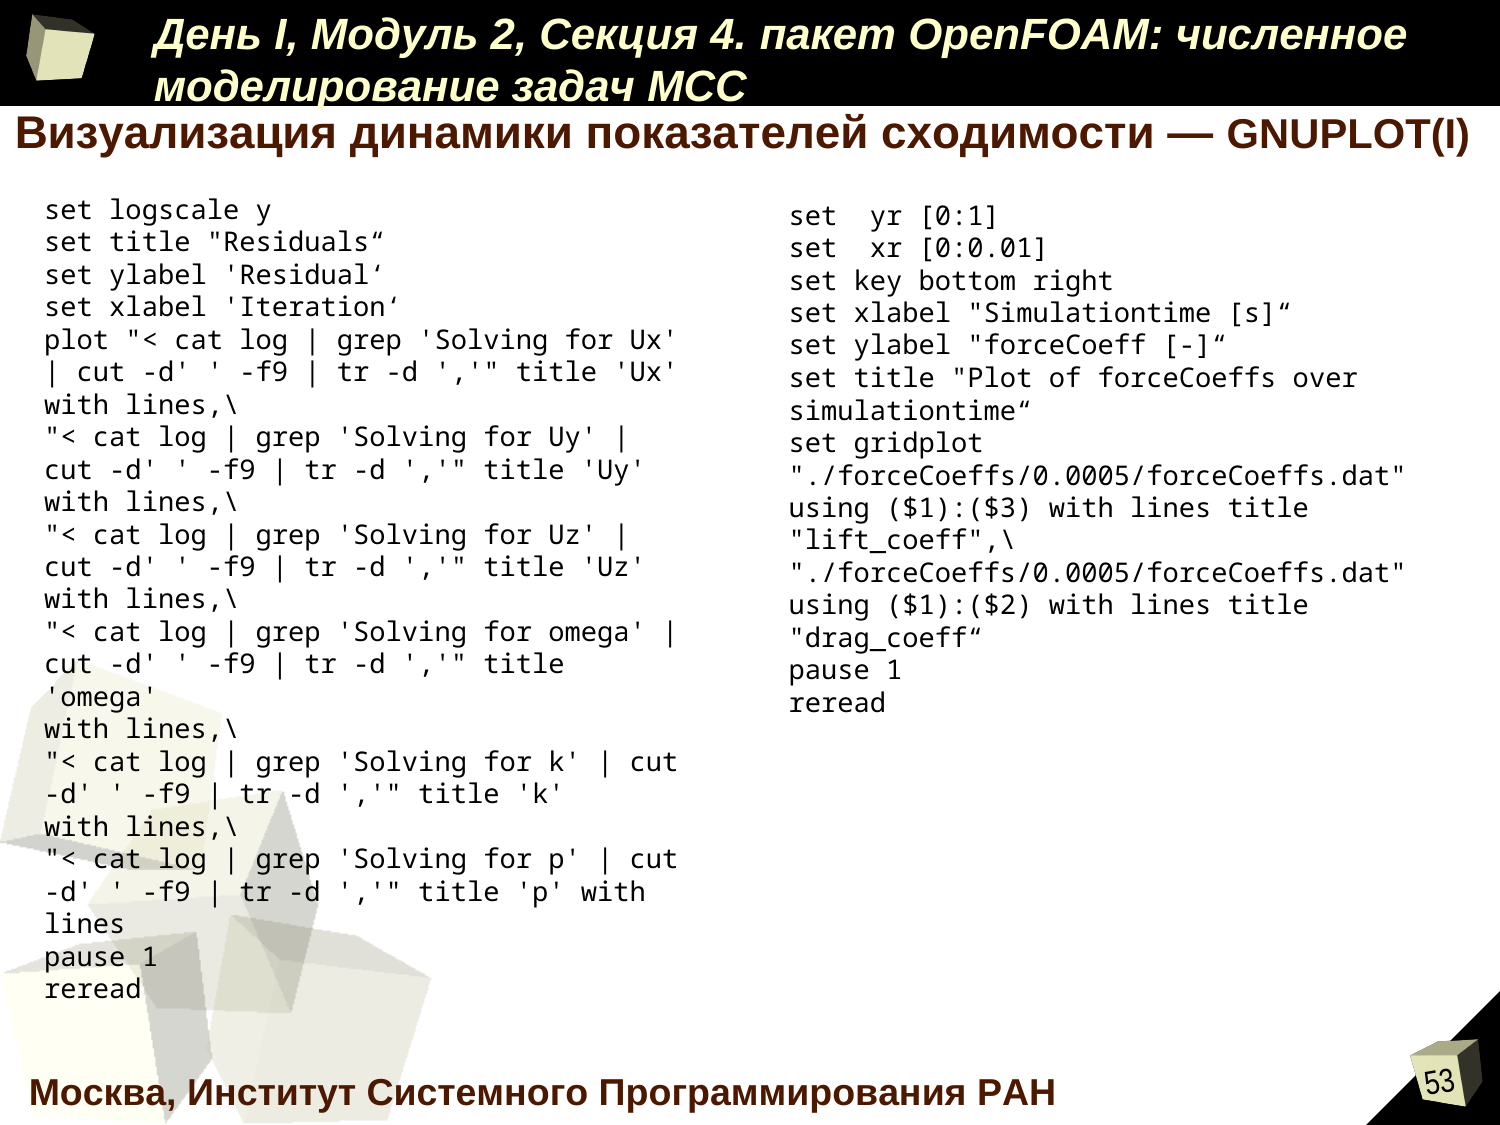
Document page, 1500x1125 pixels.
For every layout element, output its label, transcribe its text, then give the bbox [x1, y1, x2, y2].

text_box set yr [0:1] set xr [0:0.01] set key bottom right set xlabel "Simulationtime [s]“ set ylabel "forceCoeff [-]“ set title "Plot of forceCoeffs over simulationtime“ set gridplot "./forceCoeffs/0.0005/forceCoeffs.dat" using ($1):($3) with lines title "lift_coeff",\ "./forceCoeffs/0.0005/forceCoeffs.dat" using ($1):($2) with lines title "drag_coeff“ pause 1 reread [773, 190, 1459, 726]
text_box Визуализация динамики показателей сходимости — GNUPLOT(I) [0, 94, 1500, 175]
text_box set logscale y set title "Residuals“ set ylabel 'Residual‘ set xlabel 'Iteration‘ plot "< cat log | grep 'Solving for Ux' | cut -d' ' -f9 | tr -d ','" title 'Ux' with lines,\ "< cat log | grep 'Solving for Uy' | cut -d' ' -f9 | tr -d ','" title 'Uy' with lines,\ "< cat log | grep 'Solving for Uz' | cut -d' ' -f9 | tr -d ','" title 'Uz' with lines,\ "< cat log | grep 'Solving for omega' | cut -d' ' -f9 | tr -d ','" title 'omega' with lines,\ "< cat log | grep 'Solving for k' | cut -d' ' -f9 | tr -d ','" title 'k' with lines,\ "< cat log | grep 'Solving for p' | cut -d' ' -f9 | tr -d ','" title 'p' with lines pause 1 reread [29, 184, 703, 1012]
picture [0, 659, 433, 1125]
picture [423, 1088, 433, 1102]
